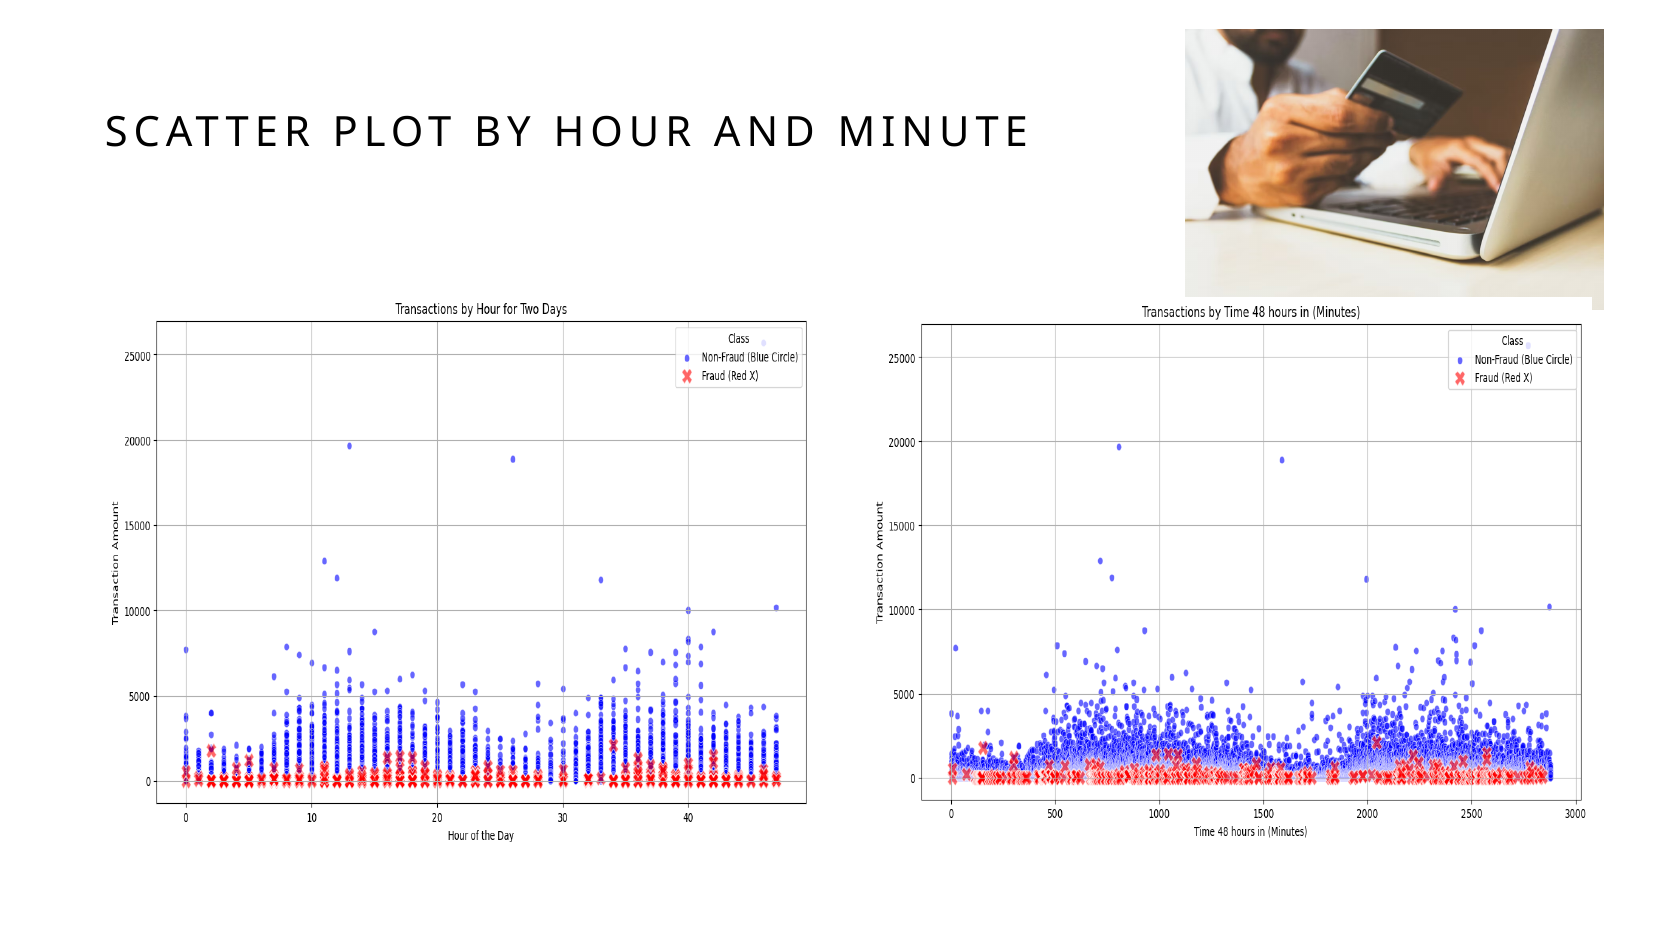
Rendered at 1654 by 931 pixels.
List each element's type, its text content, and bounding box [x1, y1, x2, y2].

text_box scatter plot by hour and minute [90, 94, 1231, 174]
picture [870, 29, 1604, 846]
picture [106, 294, 811, 850]
